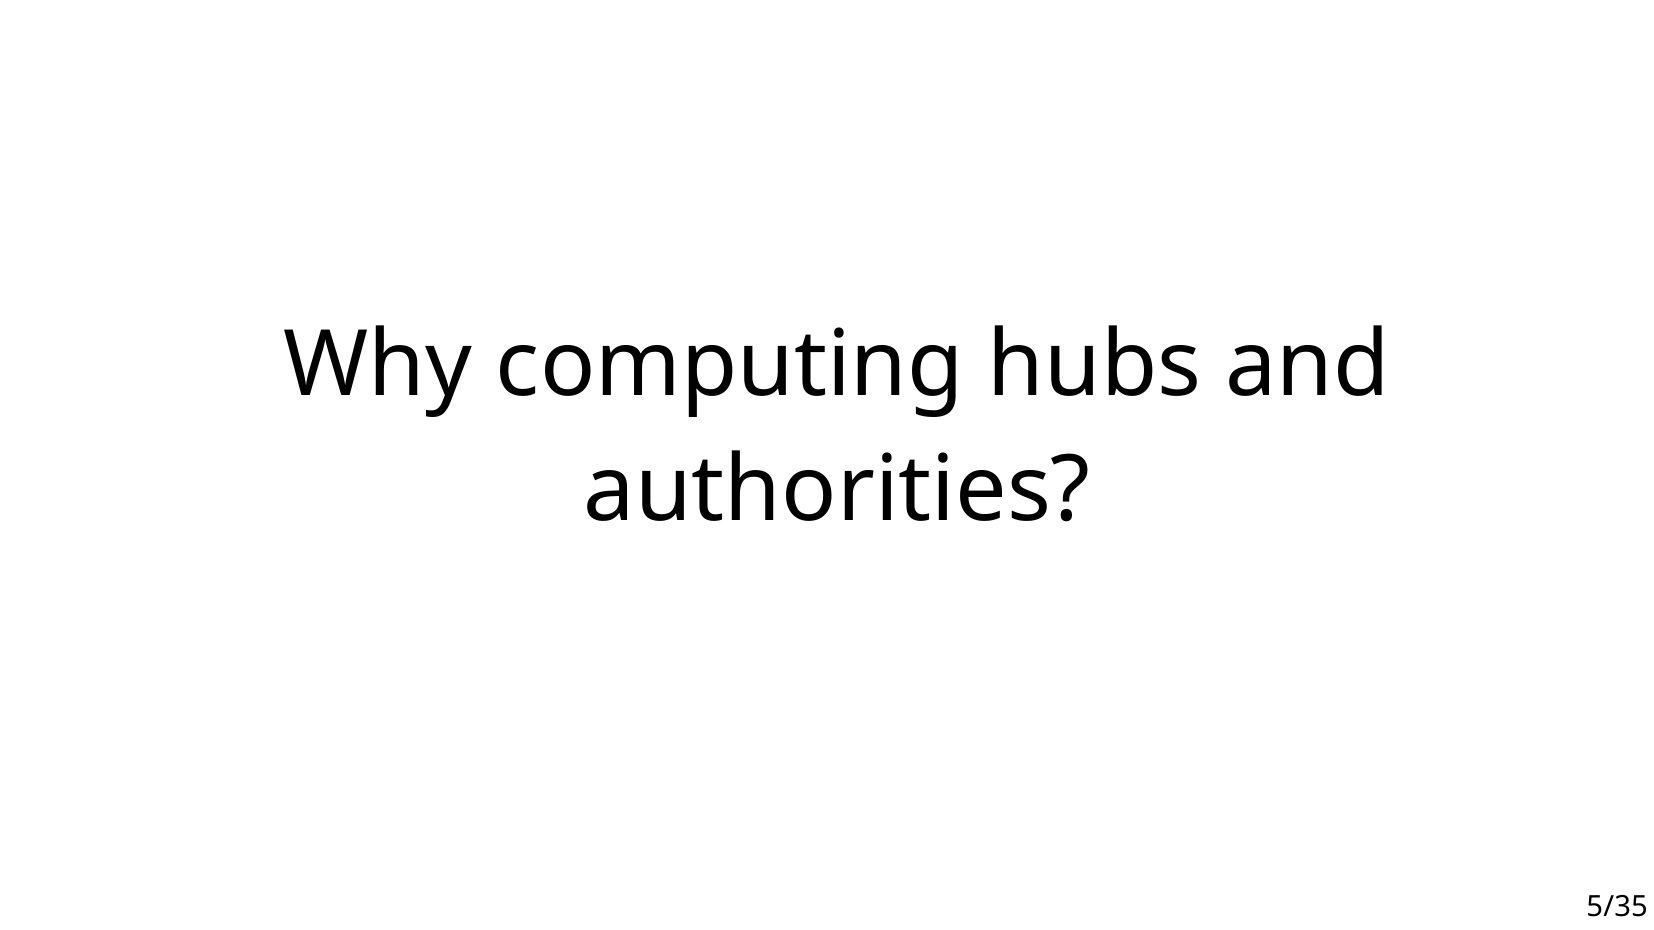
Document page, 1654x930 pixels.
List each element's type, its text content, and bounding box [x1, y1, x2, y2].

title Why computing hubs and authorities? [93, 344, 1582, 501]
